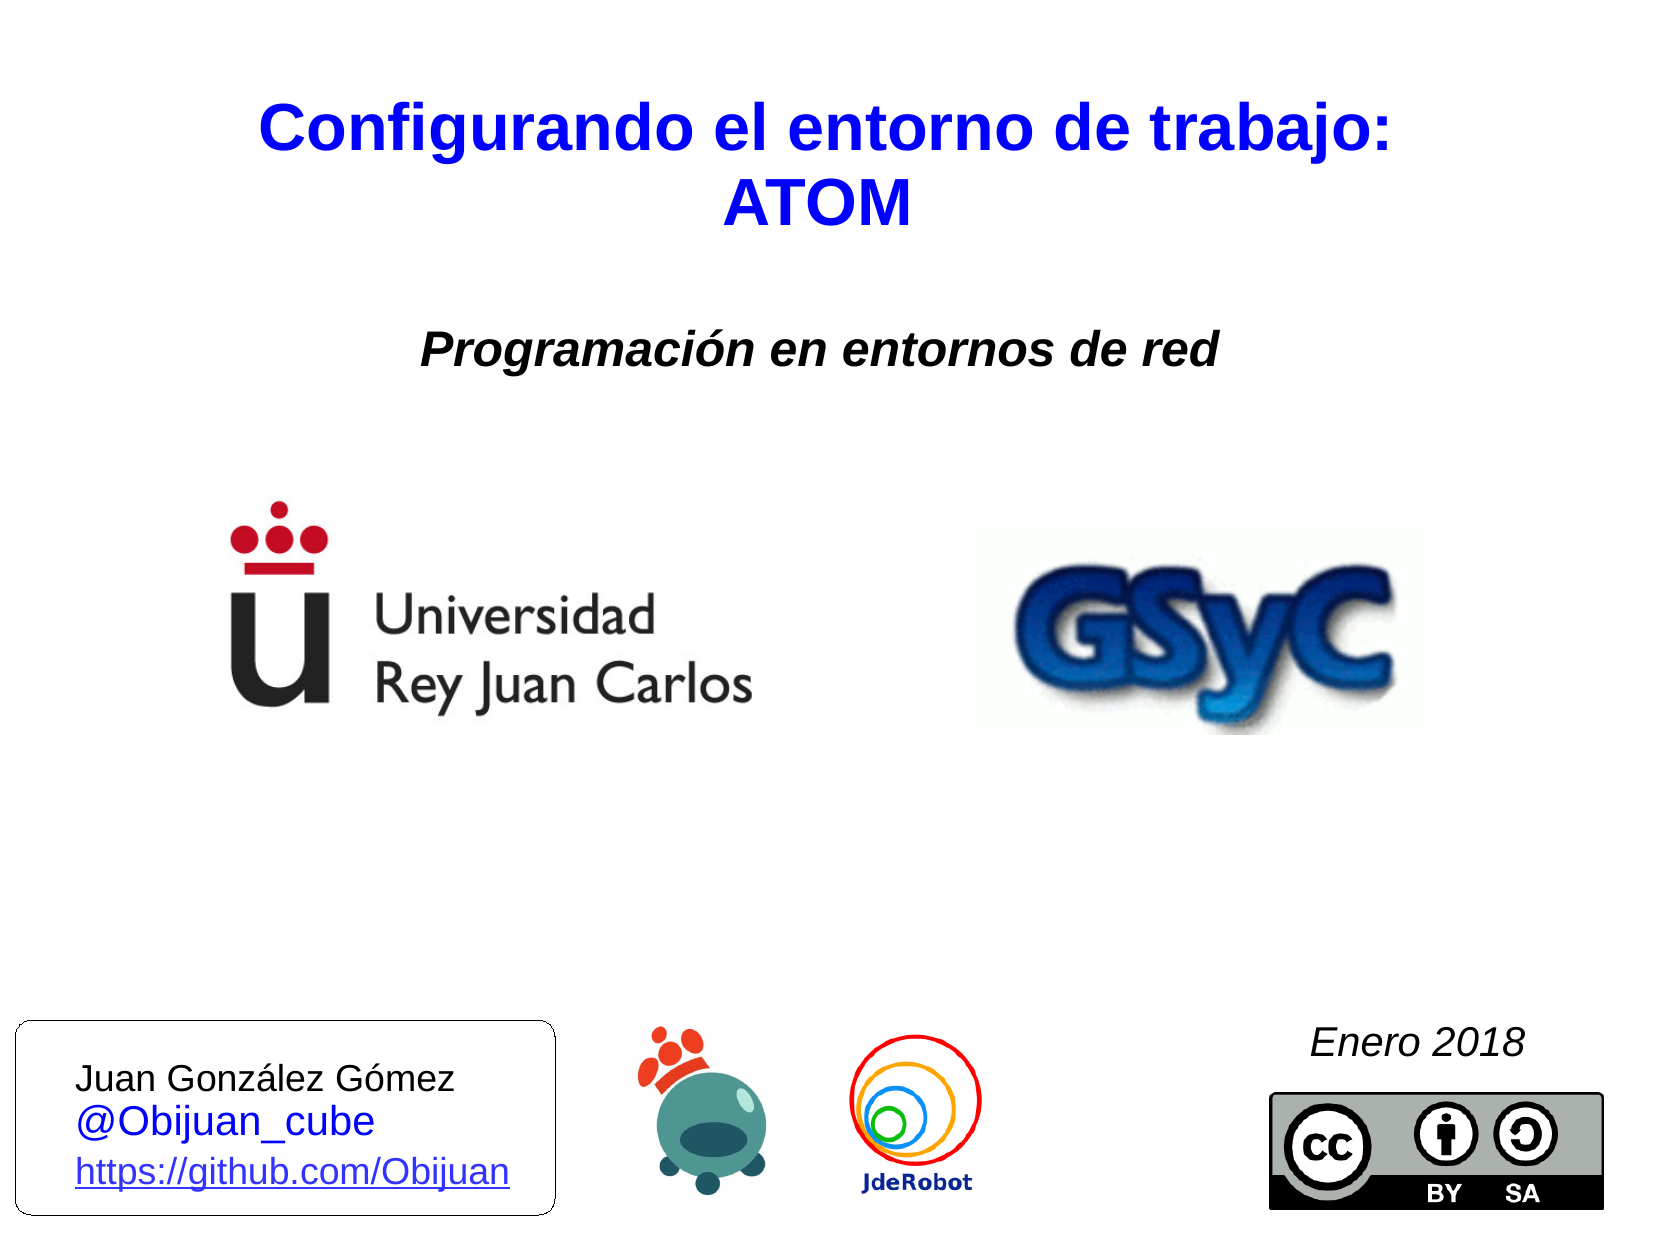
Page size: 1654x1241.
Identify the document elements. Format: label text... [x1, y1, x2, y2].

text_box Enero 2018 [1275, 1018, 1561, 1066]
picture [975, 524, 1432, 736]
text_box https://github.com/Obijuan [60, 1143, 526, 1201]
text_box Programación en entornos de red [420, 293, 1276, 406]
text_box @Obijuan_cube [60, 1090, 421, 1166]
title Configurando el entorno de trabajo: ATOM [219, 90, 1435, 241]
picture [615, 1026, 803, 1201]
picture [1269, 1079, 1604, 1221]
text_box [15, 1020, 556, 1216]
text_box Juan González Gómez [60, 1050, 571, 1111]
picture [196, 479, 781, 736]
picture [824, 1019, 1006, 1201]
